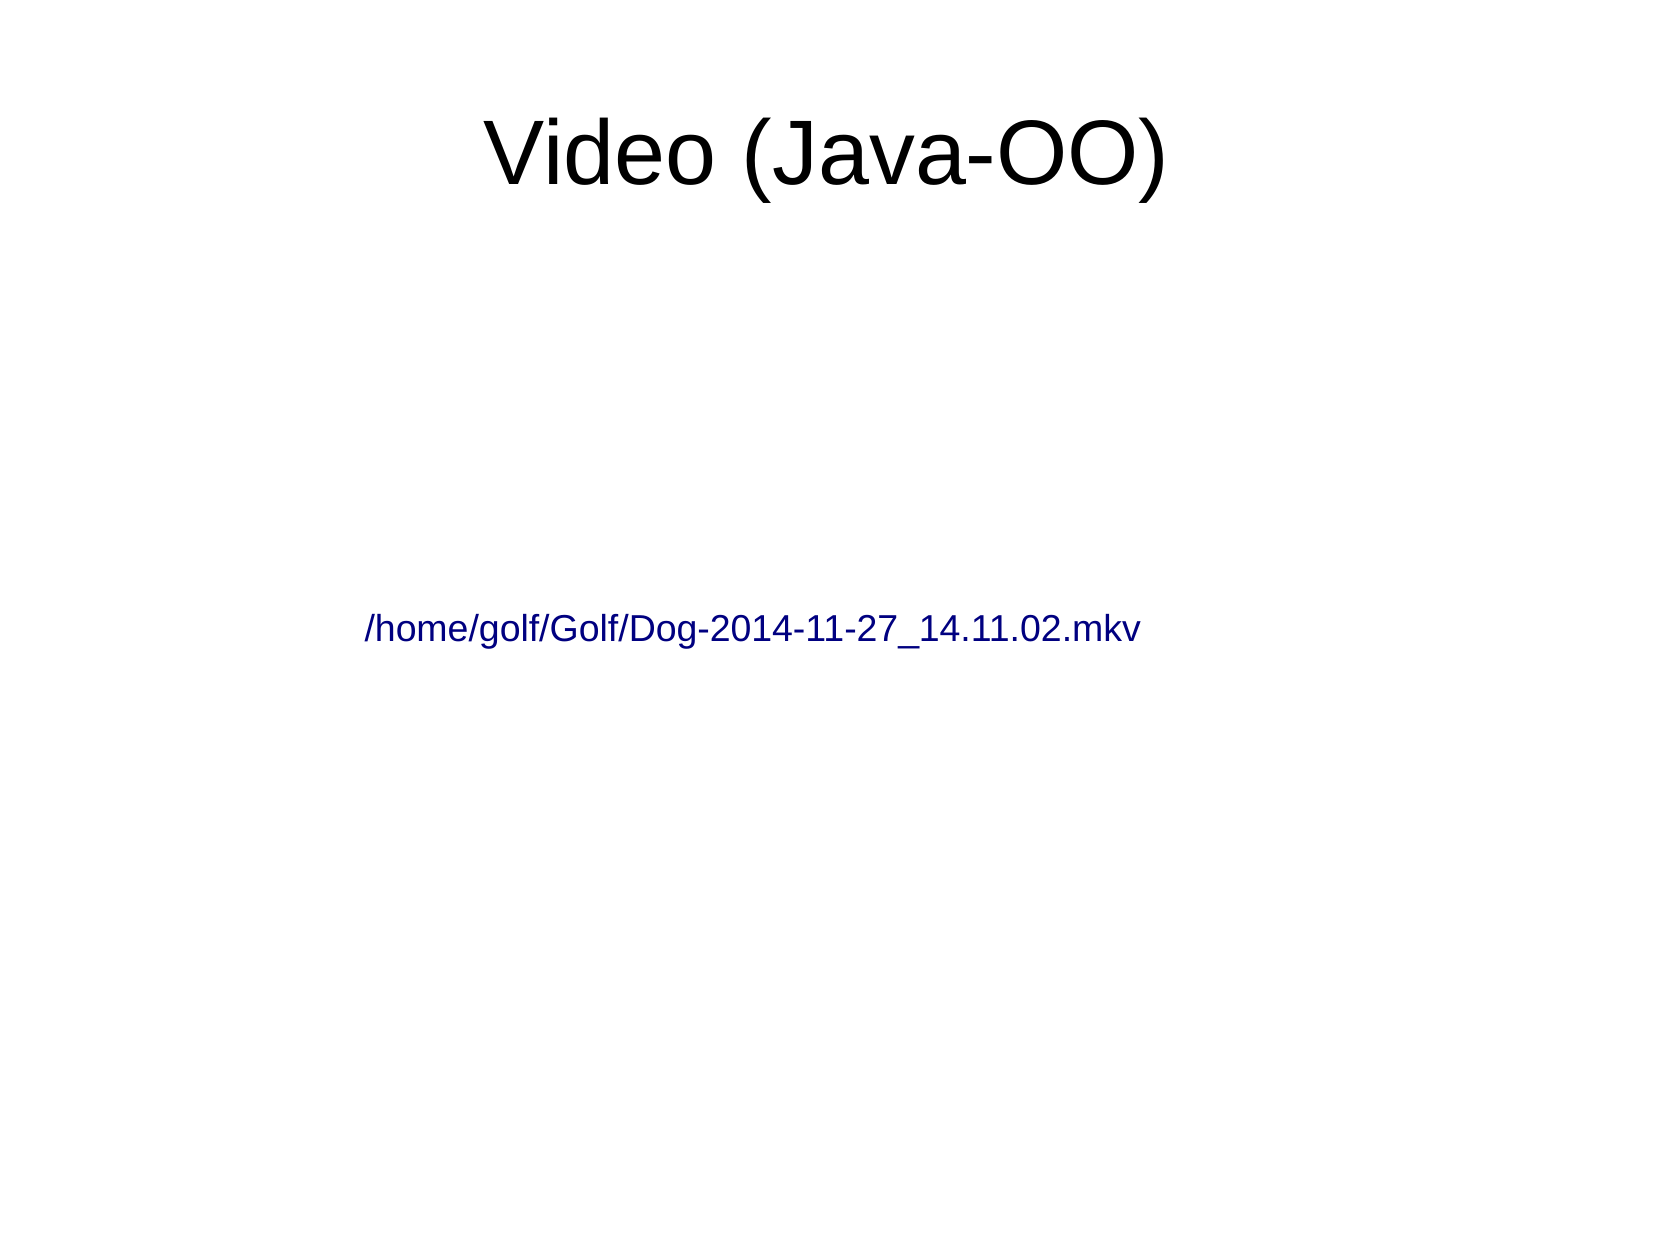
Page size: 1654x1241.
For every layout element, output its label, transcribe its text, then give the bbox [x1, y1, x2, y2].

text_box /home/golf/Golf/Dog-2014-11-27_14.11.02.mkv [349, 599, 1324, 671]
title Video (Java-OO) [82, 49, 1571, 257]
